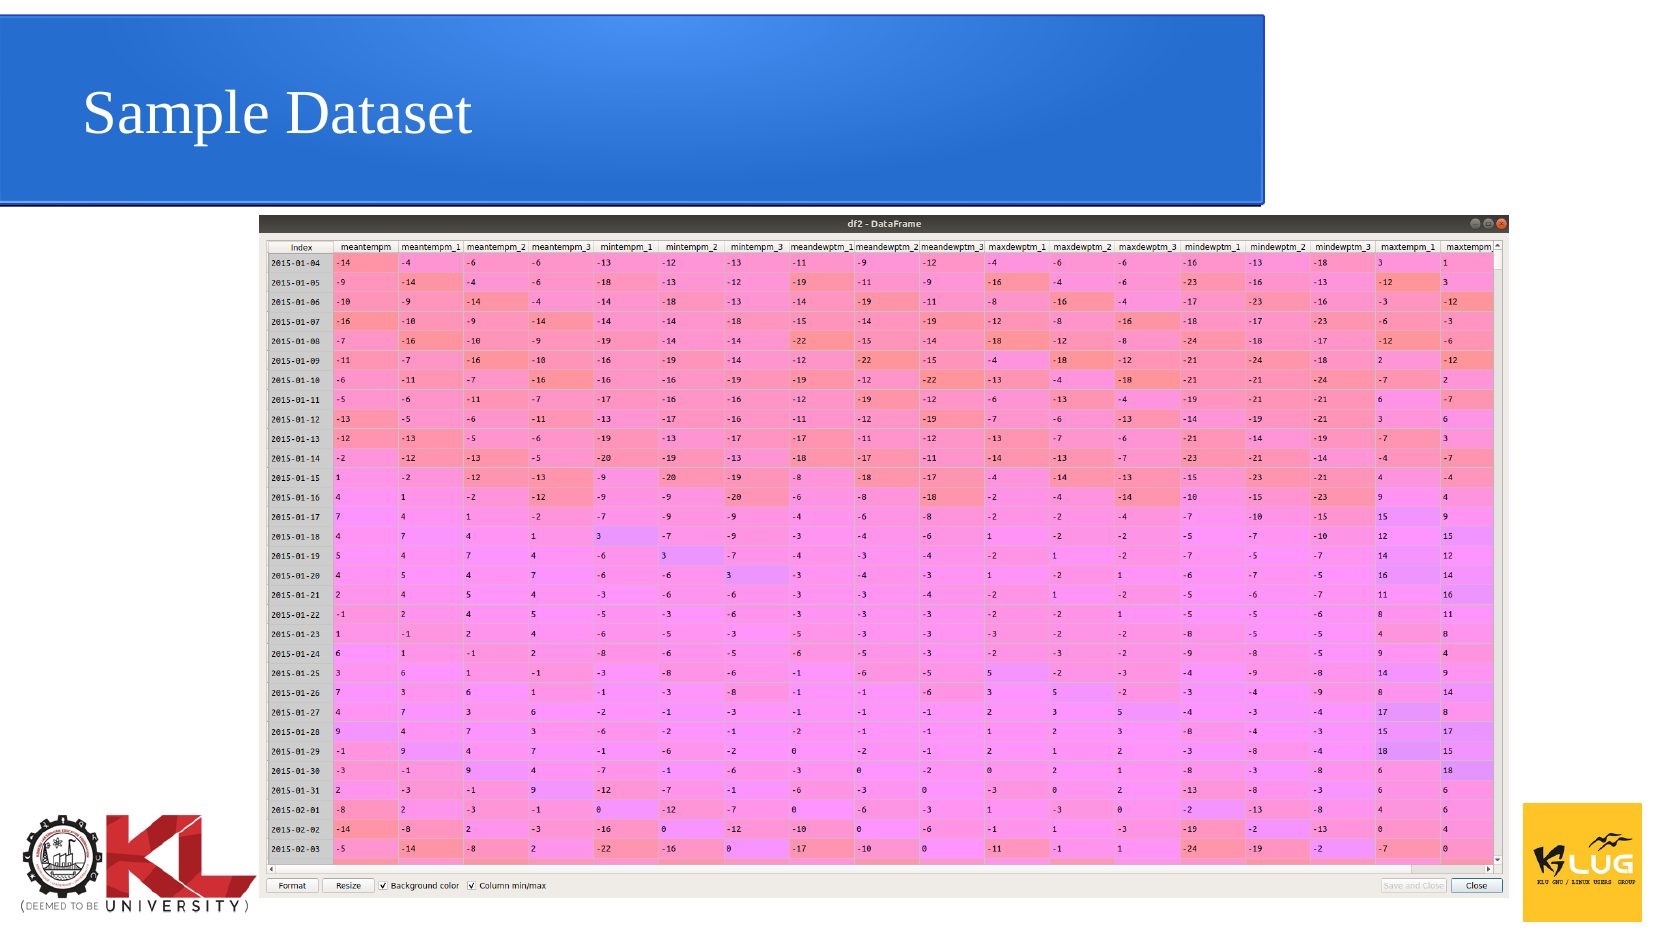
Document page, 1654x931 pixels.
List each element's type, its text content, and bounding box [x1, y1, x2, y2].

picture [10, 215, 1509, 922]
picture [1523, 803, 1642, 922]
title Sample Dataset [82, 35, 1235, 189]
